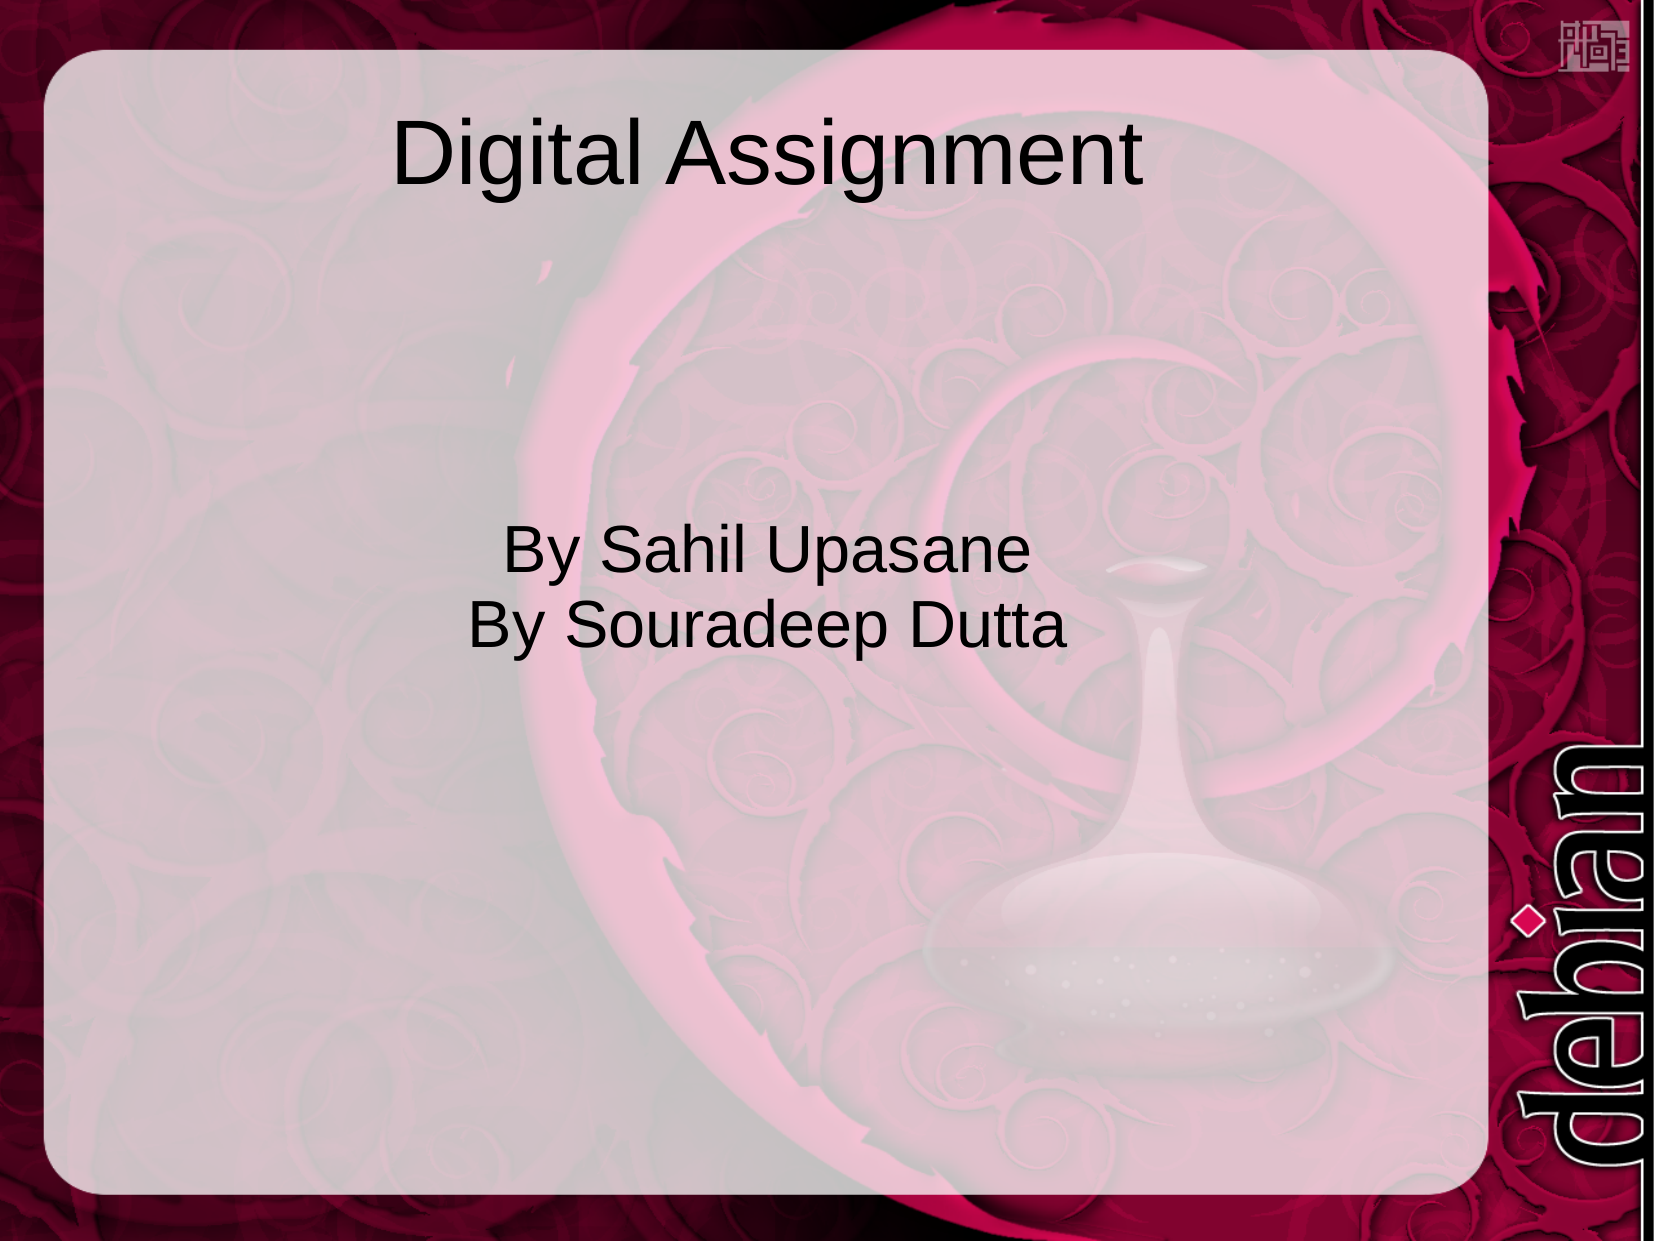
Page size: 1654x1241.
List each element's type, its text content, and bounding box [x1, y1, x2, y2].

picture [0, 0, 1654, 1241]
title Digital Assignment [59, 49, 1477, 257]
subtitle By Sahil Upasane By Souradeep Dutta [59, 290, 1477, 1109]
